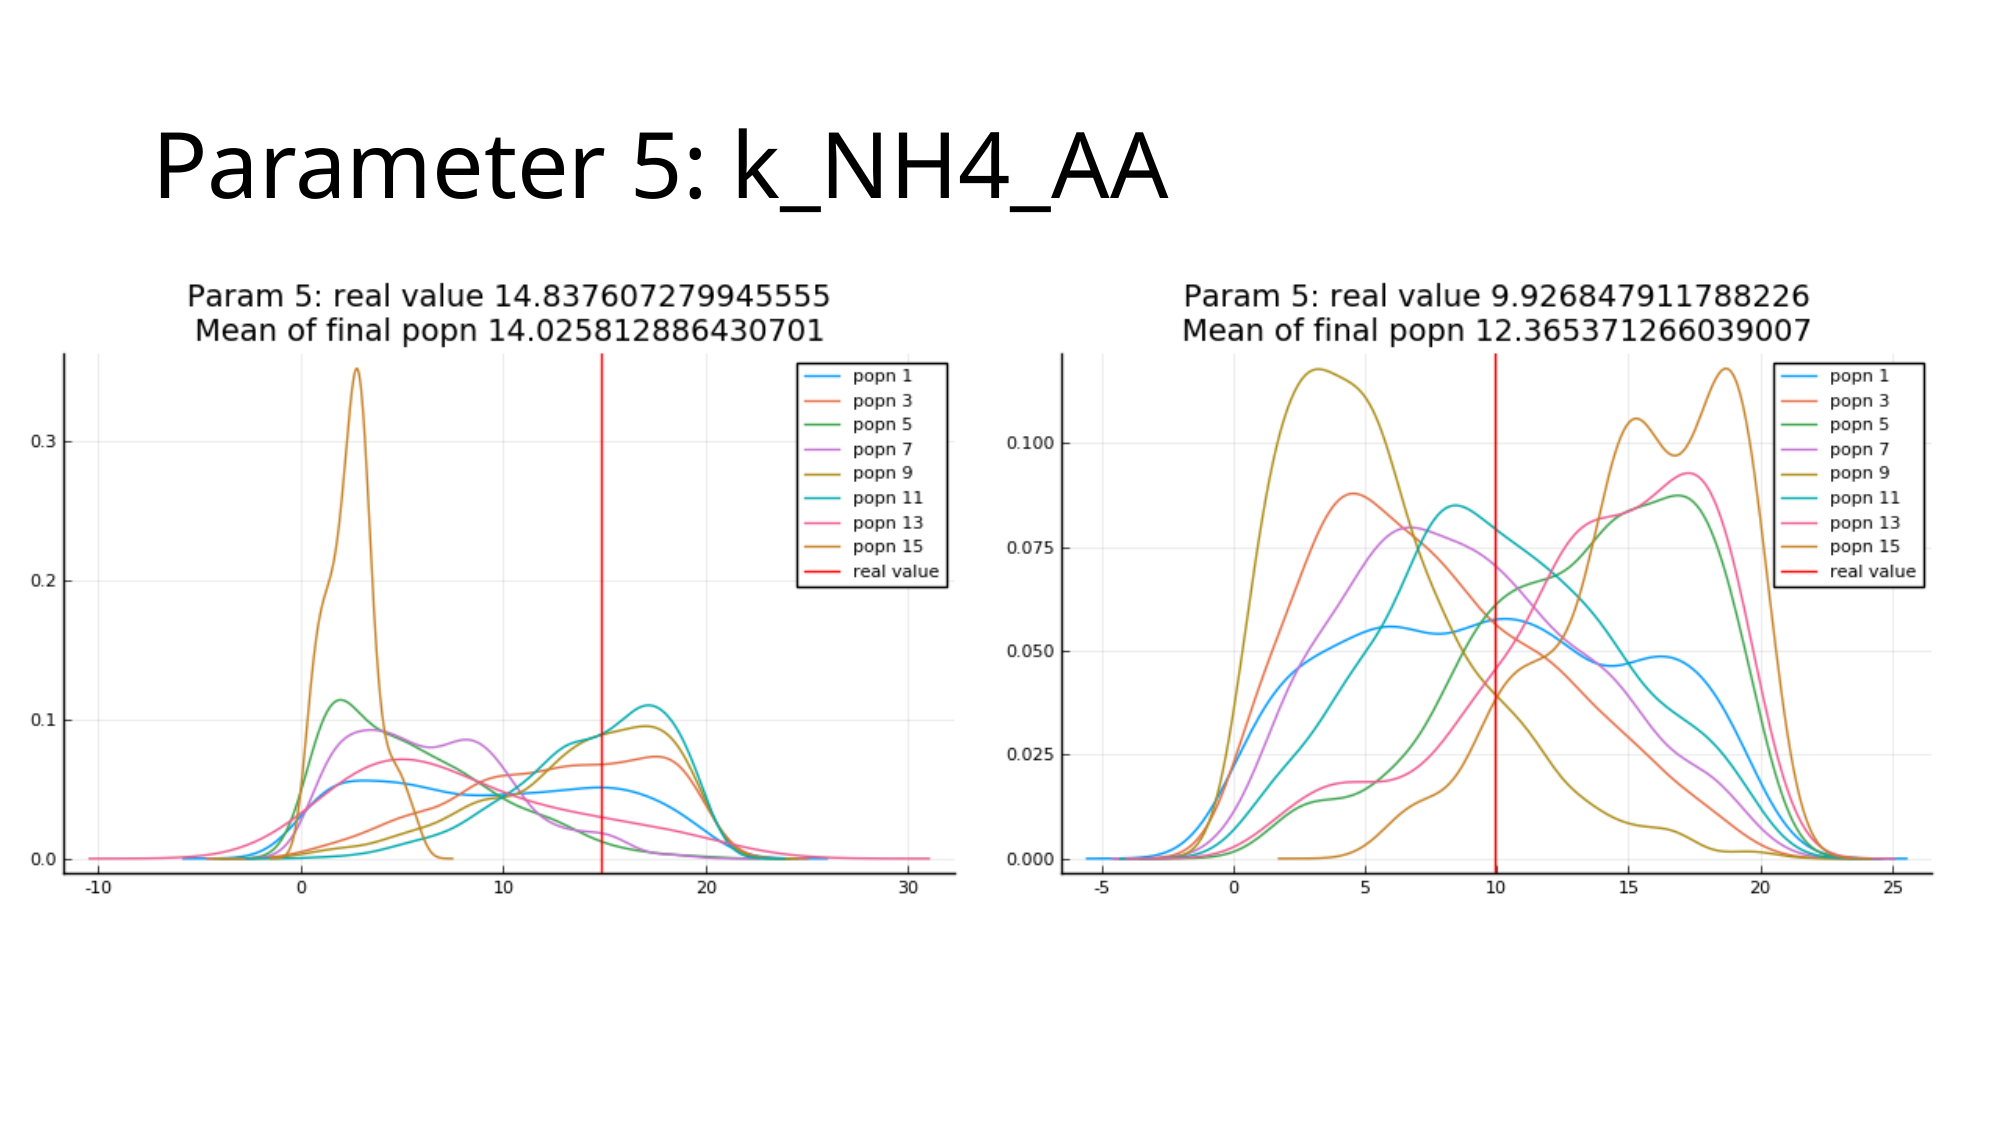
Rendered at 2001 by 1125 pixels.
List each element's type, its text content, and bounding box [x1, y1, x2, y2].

picture [23, 277, 961, 903]
picture [999, 277, 1938, 903]
title Parameter 5: k_NH4_AA [137, 59, 1863, 278]
